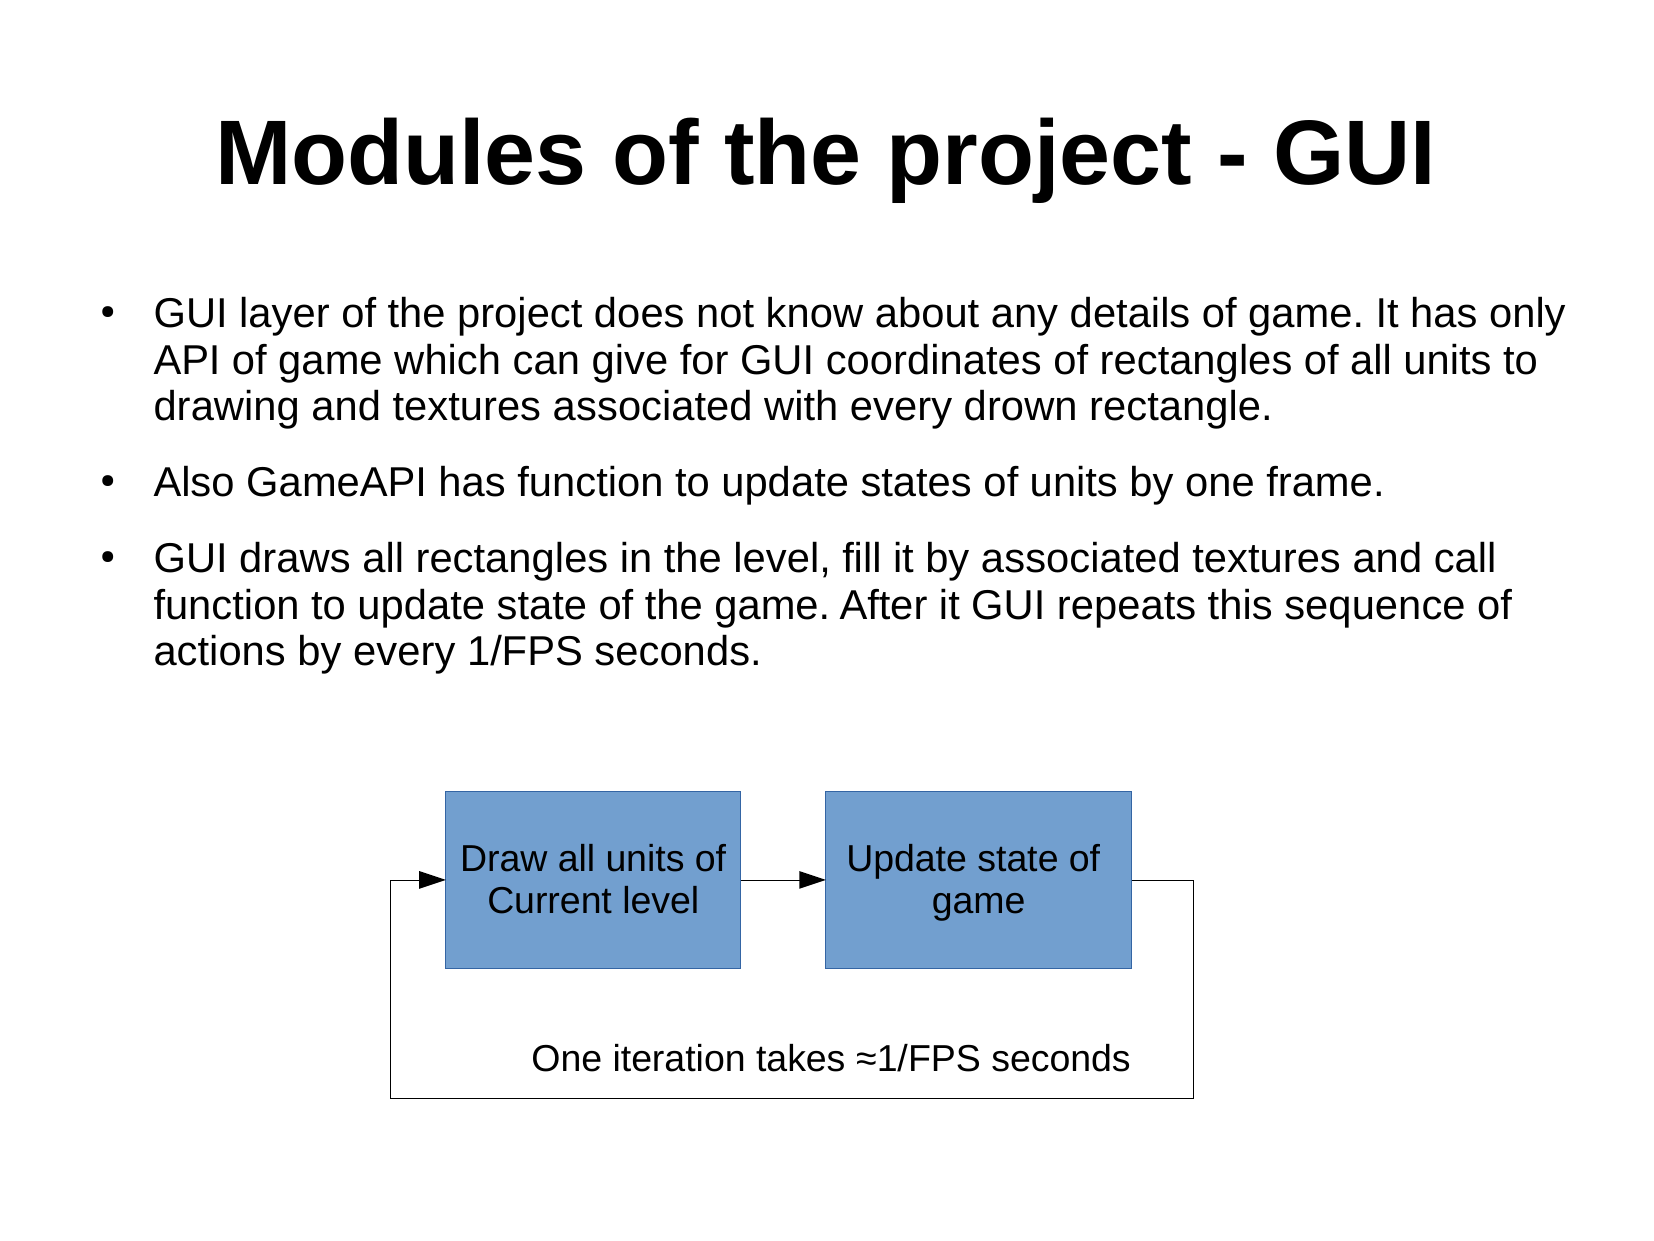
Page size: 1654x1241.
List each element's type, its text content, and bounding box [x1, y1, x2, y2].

text_box Update state of game [825, 791, 1132, 969]
text_box Draw all units of Current level [445, 791, 741, 969]
title Modules of the project - GUI [82, 49, 1571, 257]
list GUI layer of the project does not know about any details of game. It has only API of game which can give for GUI coordinates of rectangles of all units to drawing and textures associated with every drown rectangle. Also GameAPI has function to update states of units by one frame. GUI draws all rectangles in the level, fill it by associated textures and call function to update state of the game. After it GUI repeats this sequence of actions by every 1/FPS seconds. [82, 290, 1571, 720]
text_box One iteration takes ≈1/FPS seconds [516, 1029, 1146, 1087]
